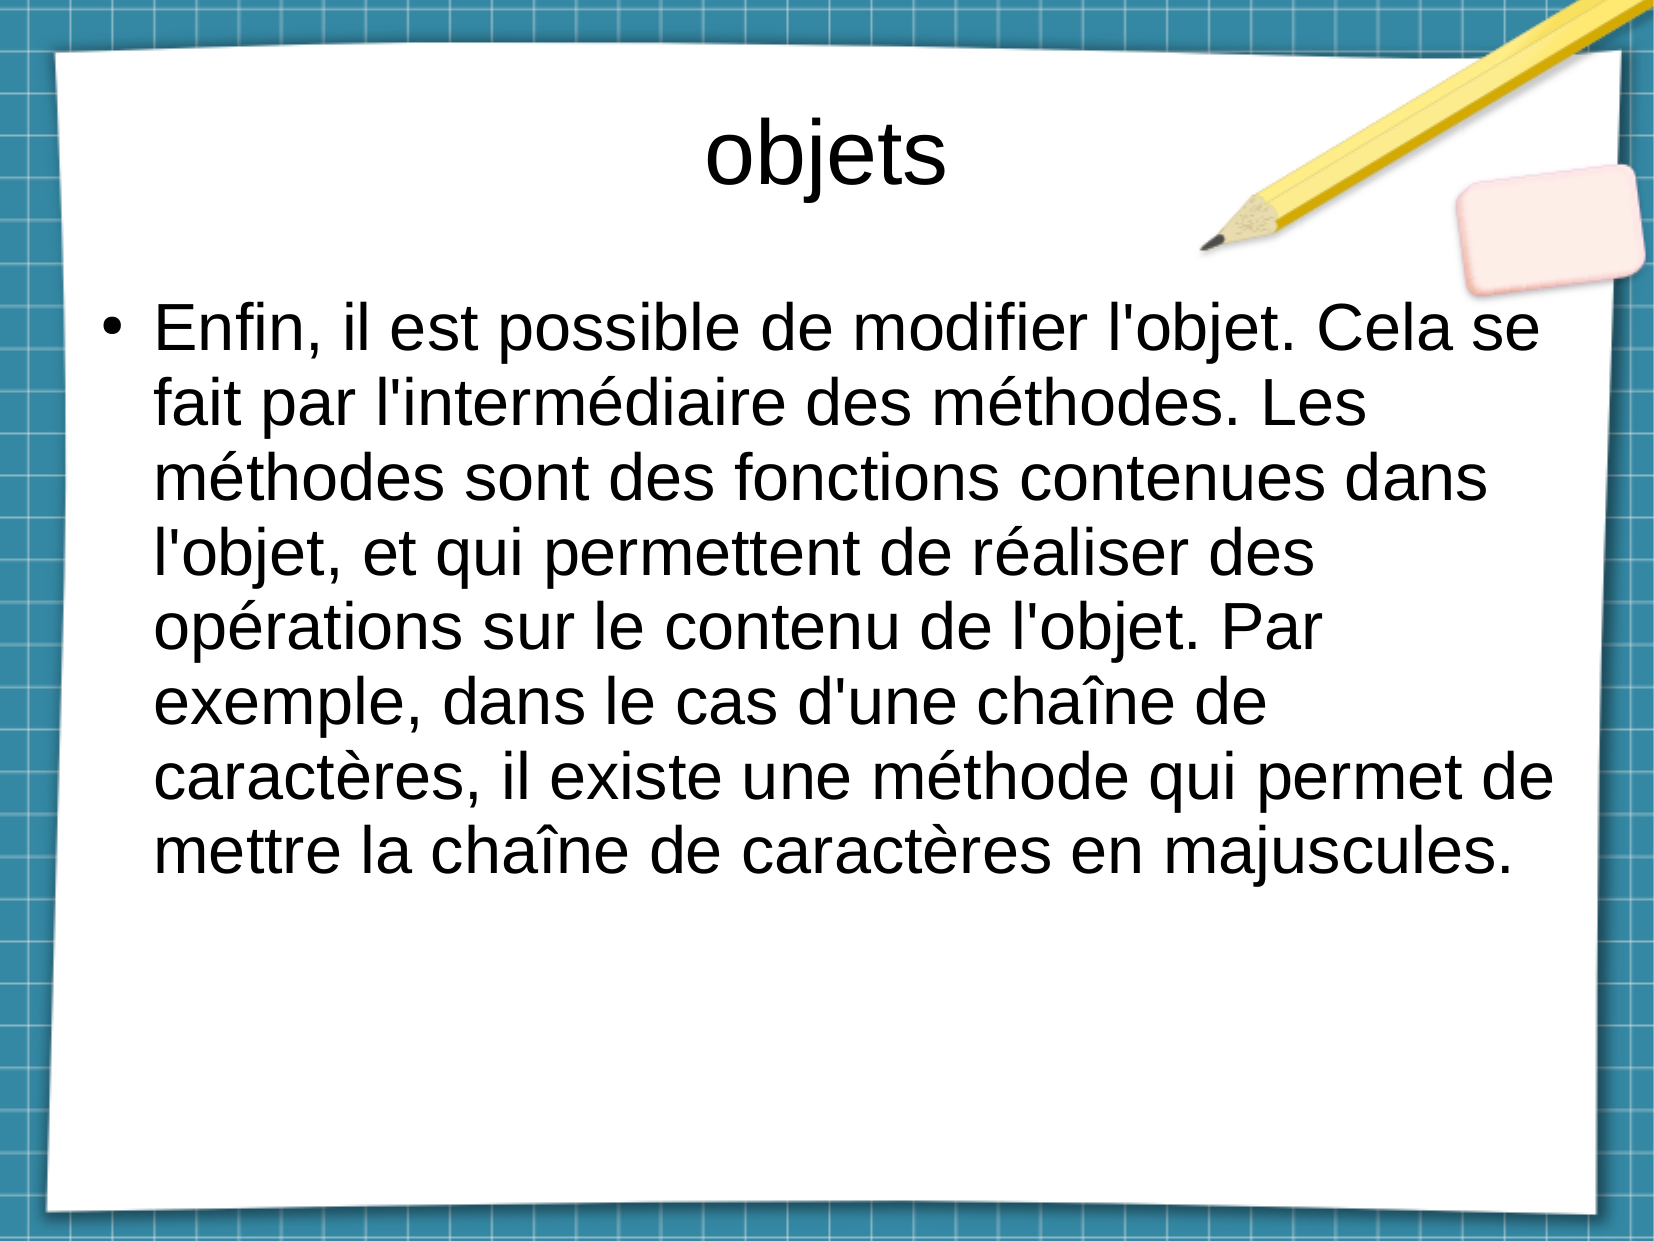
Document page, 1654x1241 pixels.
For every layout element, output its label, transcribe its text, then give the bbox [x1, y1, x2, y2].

picture [0, 0, 1654, 1241]
title objets [82, 49, 1571, 257]
list Enfin, il est possible de modifier l'objet. Cela se fait par l'intermédiaire des méthodes. Les méthodes sont des fonctions contenues dans l'objet, et qui permettent de réaliser des opérations sur le contenu de l'objet. Par exemple, dans le cas d'une chaîne de caractères, il existe une méthode qui permet de mettre la chaîne de caractères en majuscules. [82, 290, 1571, 1010]
